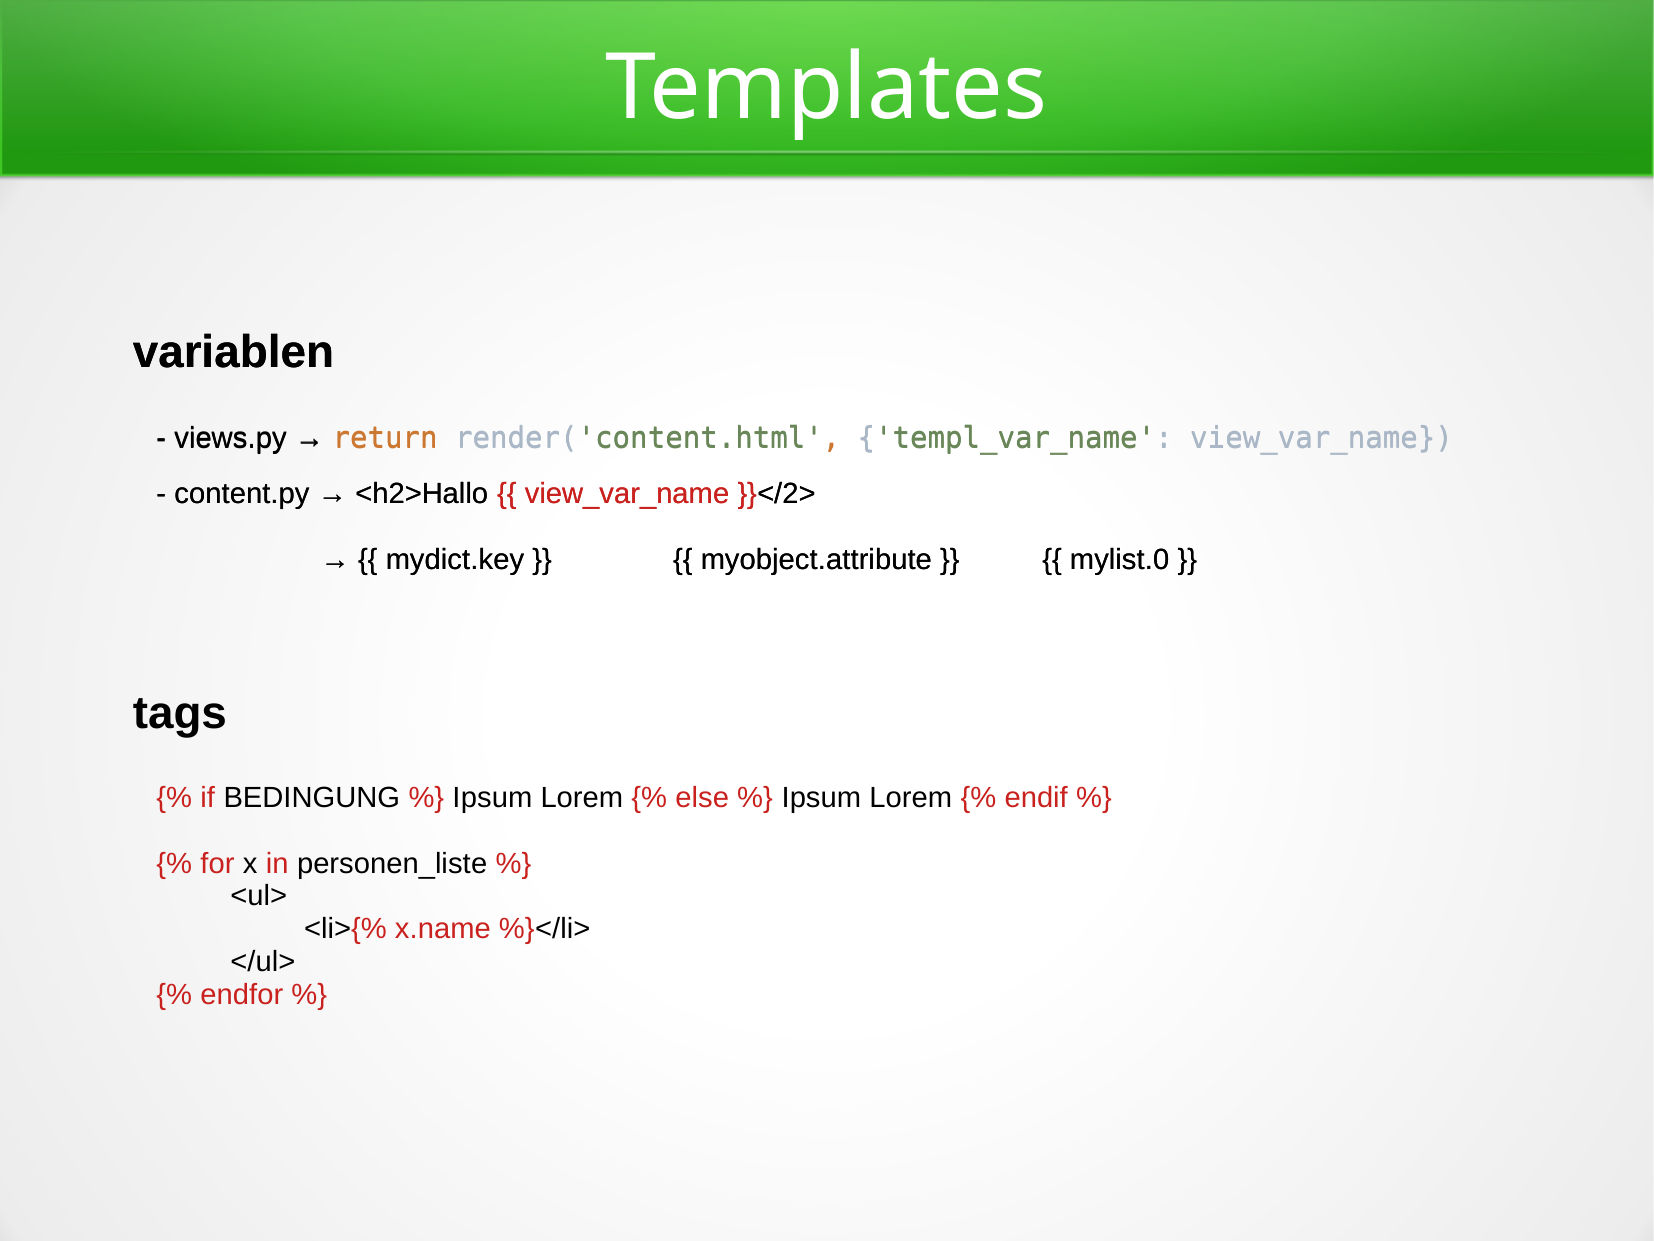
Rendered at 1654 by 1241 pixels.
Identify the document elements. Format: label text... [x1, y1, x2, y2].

text_box {% if BEDINGUNG %} Ipsum Lorem {% else %} Ipsum Lorem {% endif %} {% for x in personen_liste %} <ul> <li>{% x.name %}</li> </ul> {% endfor %} [141, 773, 1536, 1018]
title Templates [82, 11, 1571, 154]
text_box tags [118, 679, 792, 746]
text_box variablen [118, 318, 792, 386]
text_box - views.py → return render('content.html', {'templ_var_name': view_var_name}) - content.py → <h2>Hallo {{ view_var_name }}</2> → {{ mydict.key }} {{ myobject.attribute }} {{ mylist.0 }} [141, 413, 1536, 583]
picture [0, 0, 1654, 1241]
